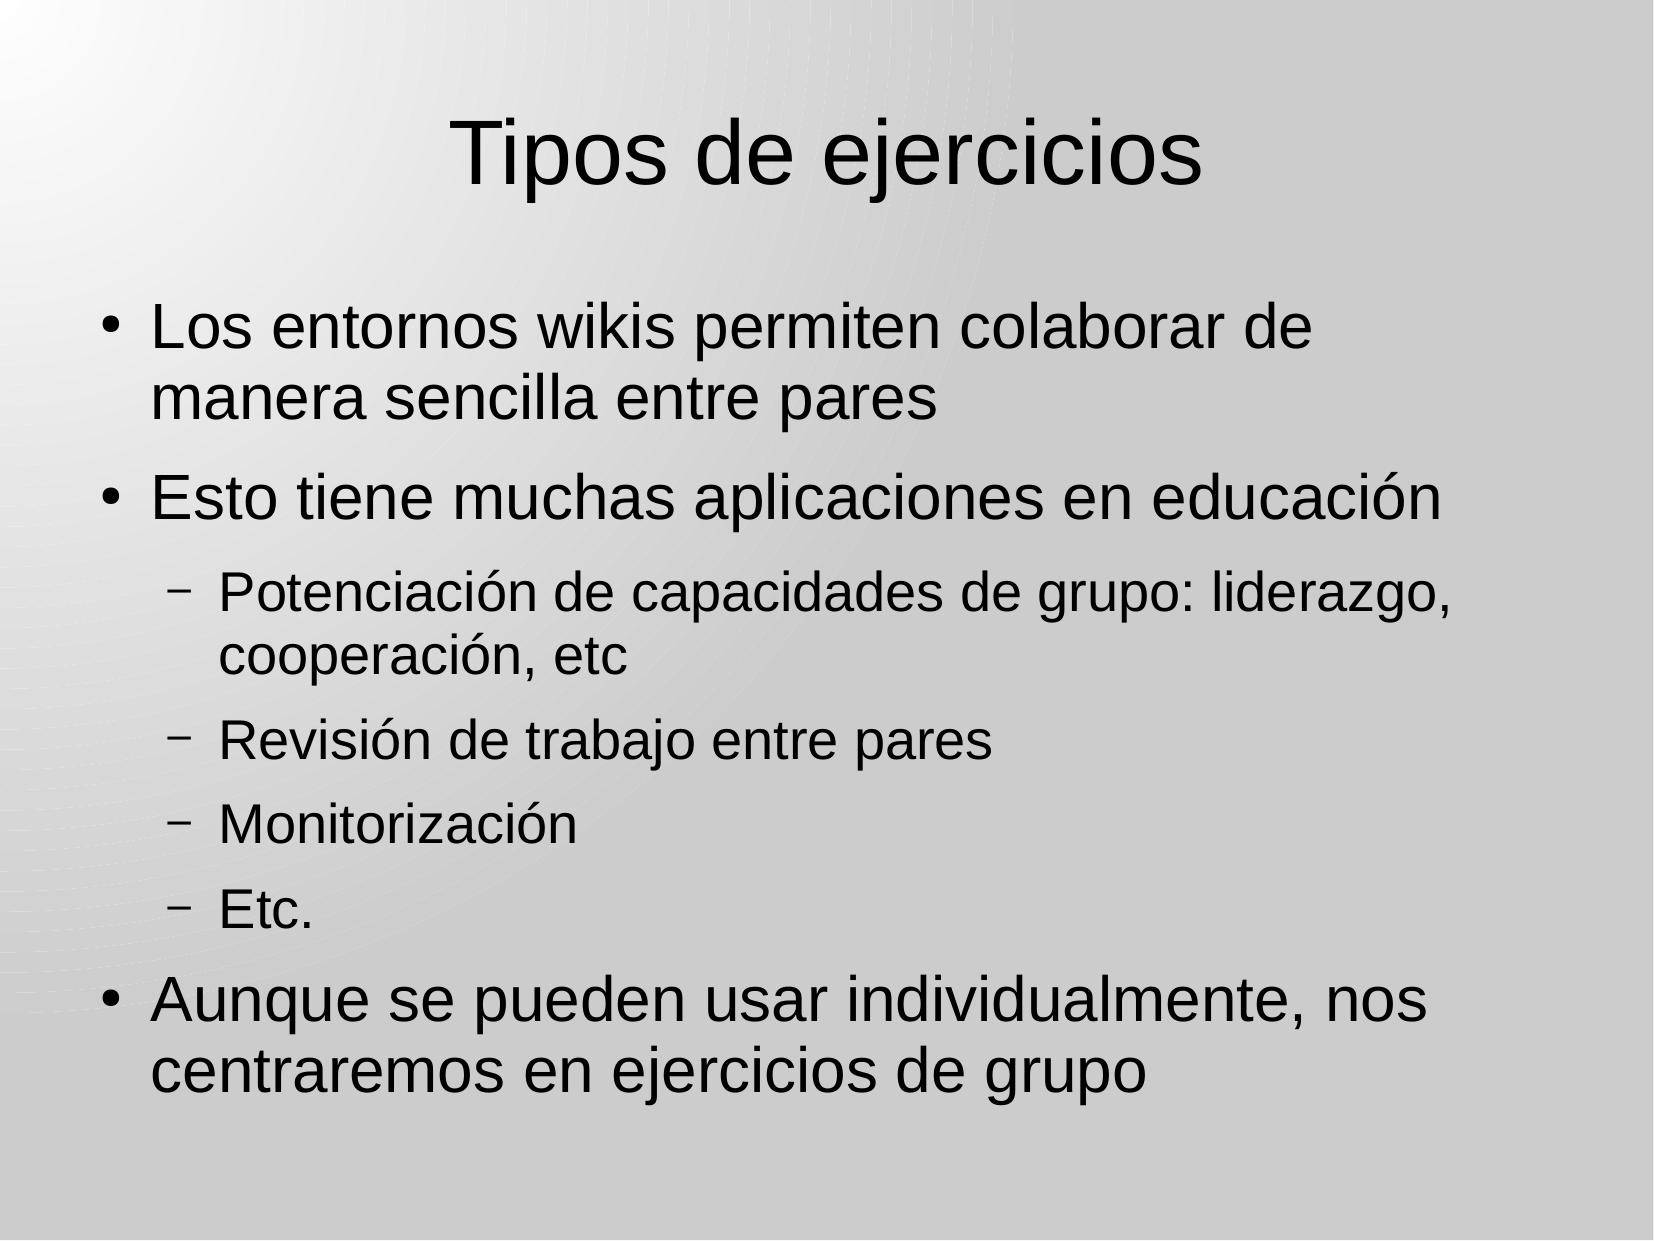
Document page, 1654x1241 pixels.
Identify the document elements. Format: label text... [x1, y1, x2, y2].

title Tipos de ejercicios [82, 49, 1571, 257]
list Los entornos wikis permiten colaborar de manera sencilla entre pares Esto tiene muchas aplicaciones en educación Potenciación de capacidades de grupo: liderazgo, cooperación, etc Revisión de trabajo entre pares Monitorización Etc. Aunque se pueden usar individualmente, nos centraremos en ejercicios de grupo [82, 290, 1538, 1109]
